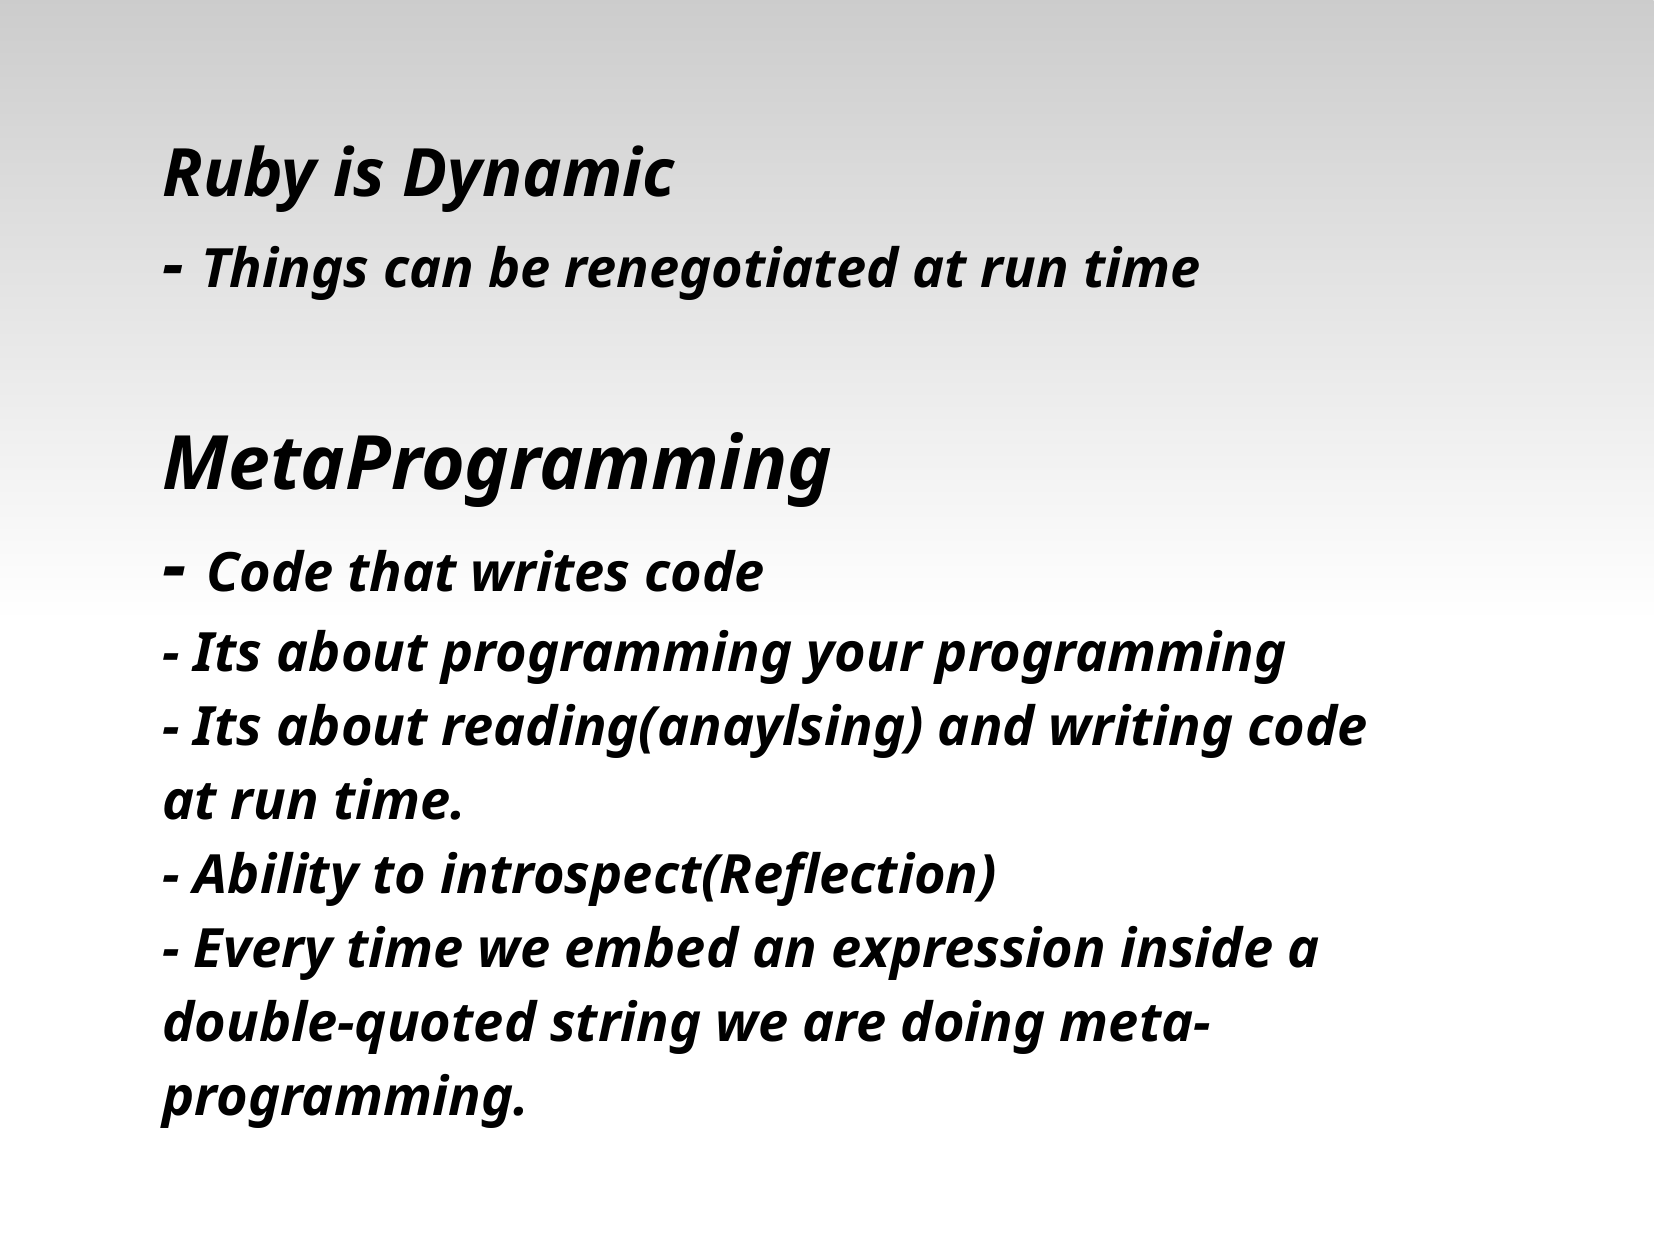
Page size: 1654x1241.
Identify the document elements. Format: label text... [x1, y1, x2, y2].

text_box Ruby is Dynamic - Things can be renegotiated at run time MetaProgramming - Code that writes code - Its about programming your programming - Its about reading(anaylsing) and writing code at run time. - Ability to introspect(Reflection) - Every time we embed an expression inside a double-quoted string we are doing meta-programming. [147, 118, 1388, 1094]
